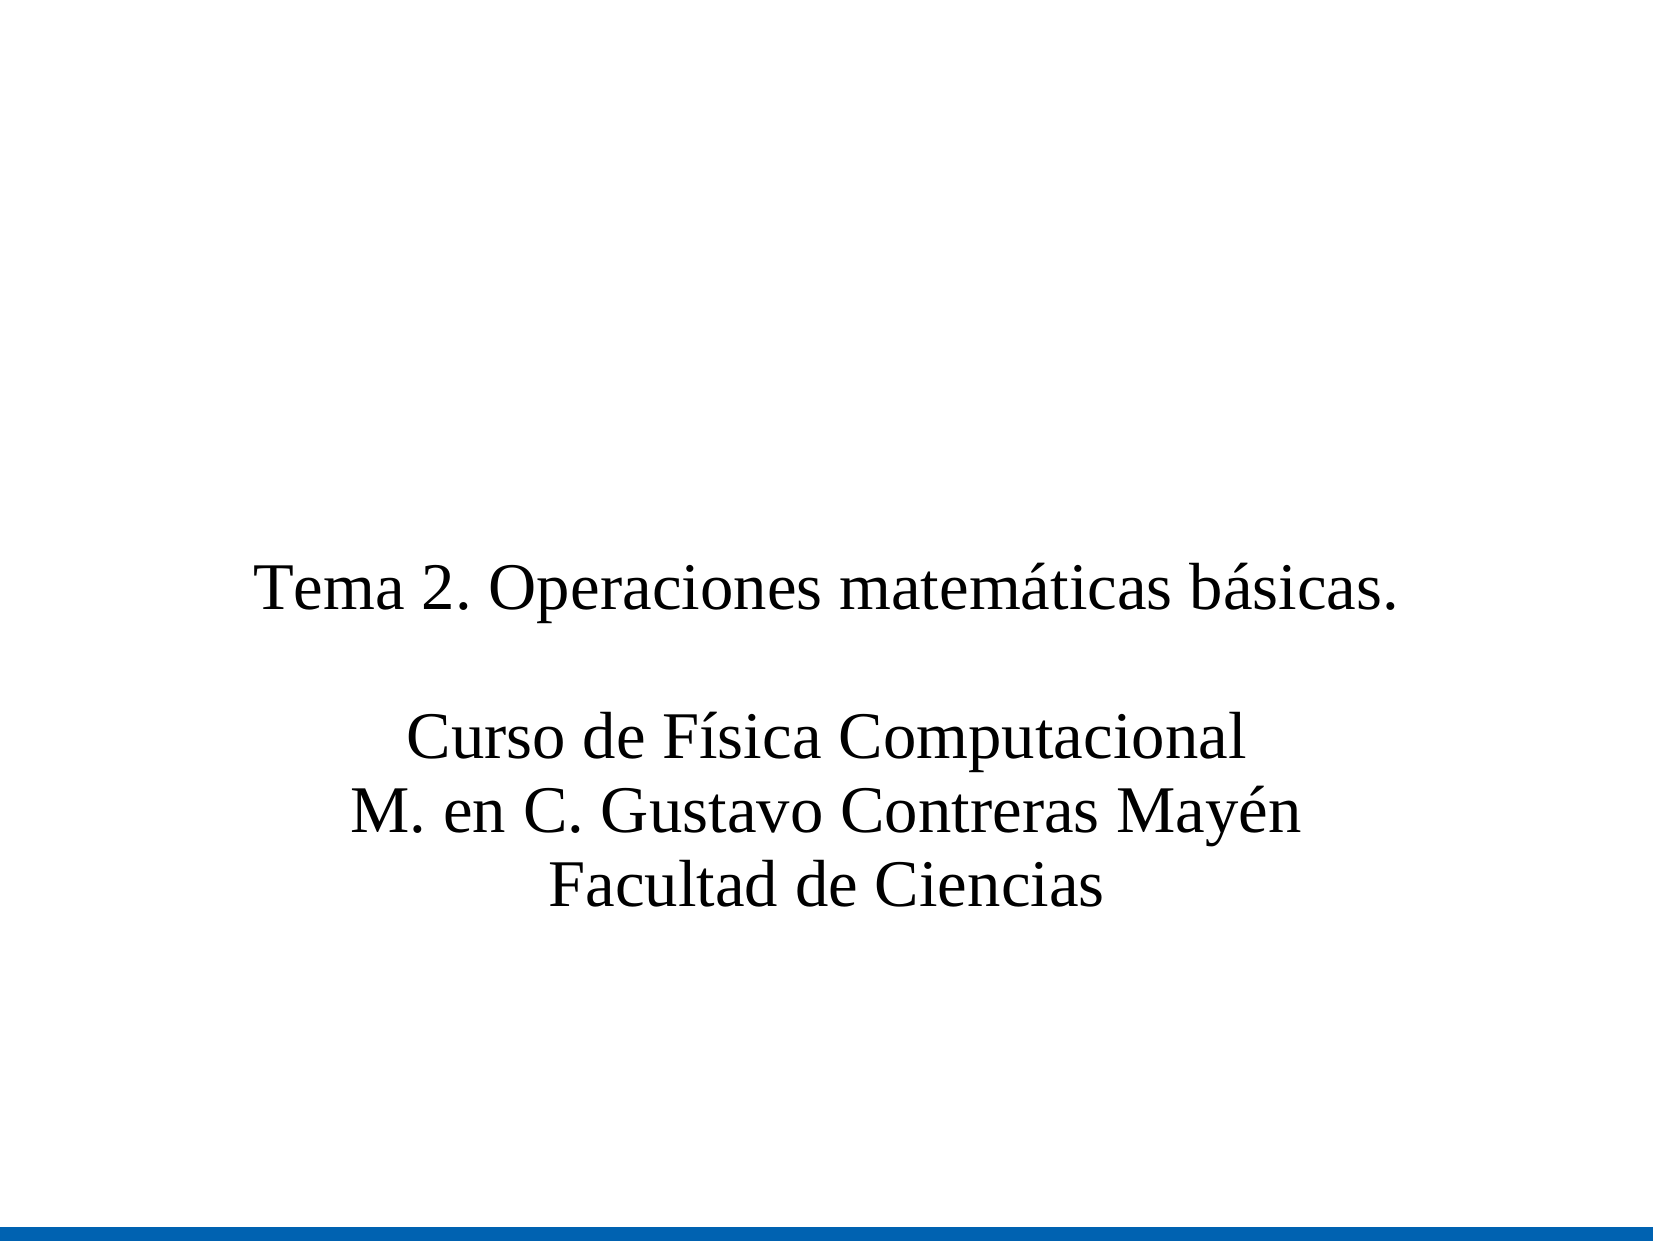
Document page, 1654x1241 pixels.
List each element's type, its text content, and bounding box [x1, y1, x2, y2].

subtitle Tema 2. Operaciones matemáticas básicas. Curso de Física Computacional M. en C. Gustavo Contreras Mayén Facultad de Ciencias [121, 344, 1533, 1127]
